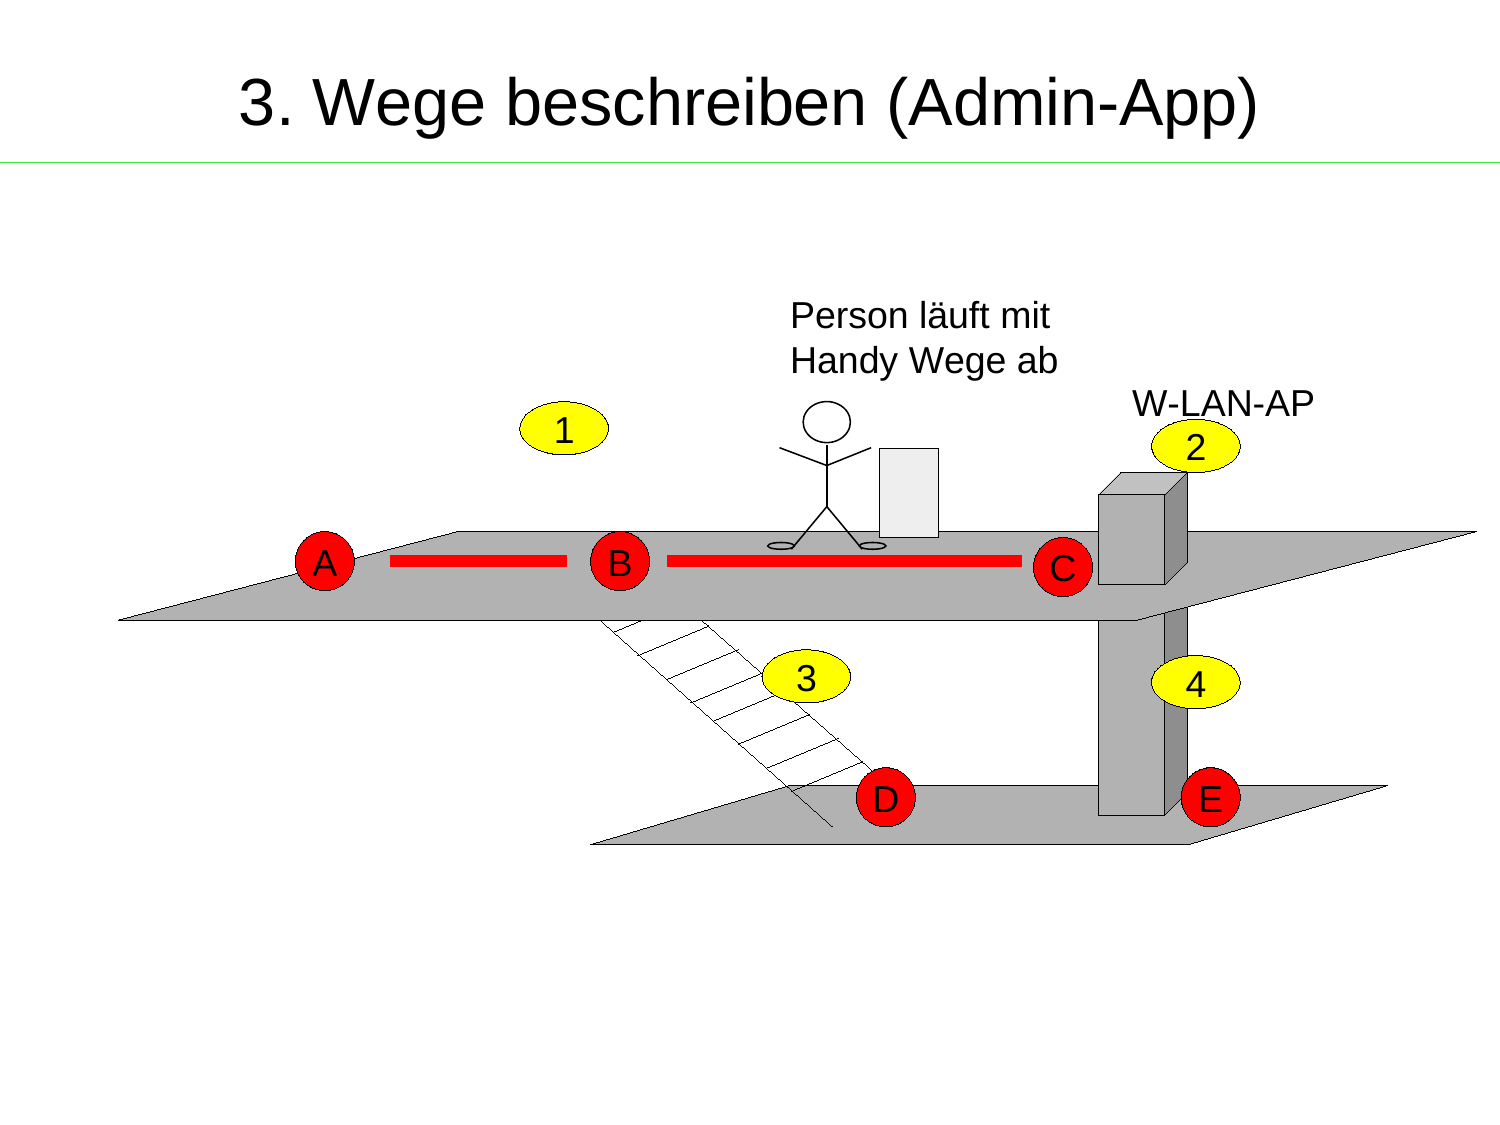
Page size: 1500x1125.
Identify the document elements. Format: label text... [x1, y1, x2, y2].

text_box C [1033, 537, 1093, 597]
text_box Person läuft mit Handy Wege ab [775, 283, 1076, 389]
text_box A [295, 531, 355, 591]
text_box D [856, 767, 916, 827]
text_box [770, 544, 792, 548]
text_box B [590, 531, 650, 591]
text_box [118, 448, 1477, 845]
text_box W-LAN-AP [1117, 371, 1331, 431]
text_box 4 [1151, 655, 1241, 709]
text_box 3 [761, 649, 851, 703]
text_box 2 [1151, 431, 1241, 473]
text_box E [1181, 767, 1241, 827]
text_box [862, 544, 883, 548]
title 3. Wege beschreiben (Admin-App) [75, 49, 1426, 155]
text_box 1 [519, 401, 609, 455]
